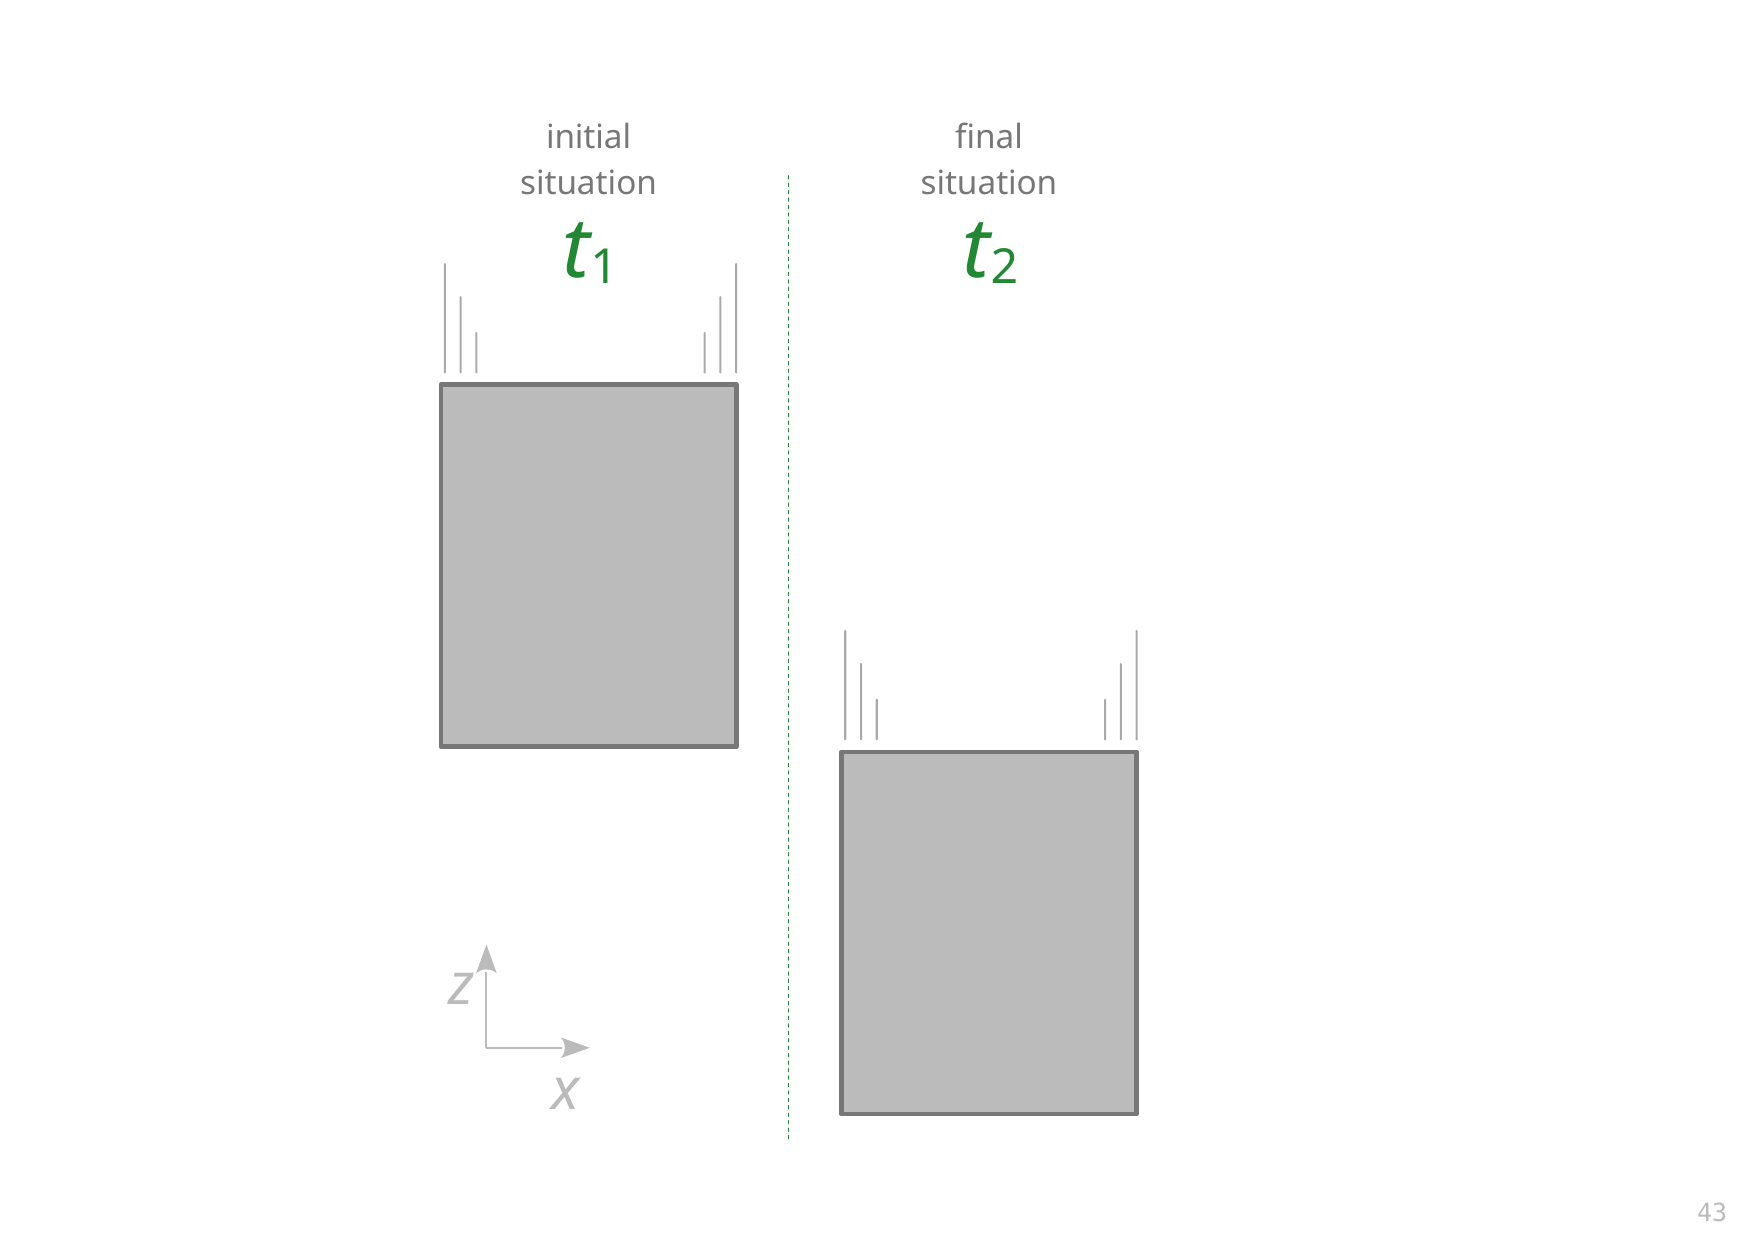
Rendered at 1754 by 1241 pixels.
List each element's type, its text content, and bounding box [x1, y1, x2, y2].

text_box x [536, 1039, 596, 1113]
text_box final situation [909, 106, 1069, 188]
text_box z [433, 934, 490, 1008]
text_box [440, 384, 737, 747]
text_box t2 [948, 188, 1030, 279]
text_box initial situation [509, 106, 669, 188]
text_box [841, 752, 1137, 1115]
text_box t1 [547, 188, 630, 279]
